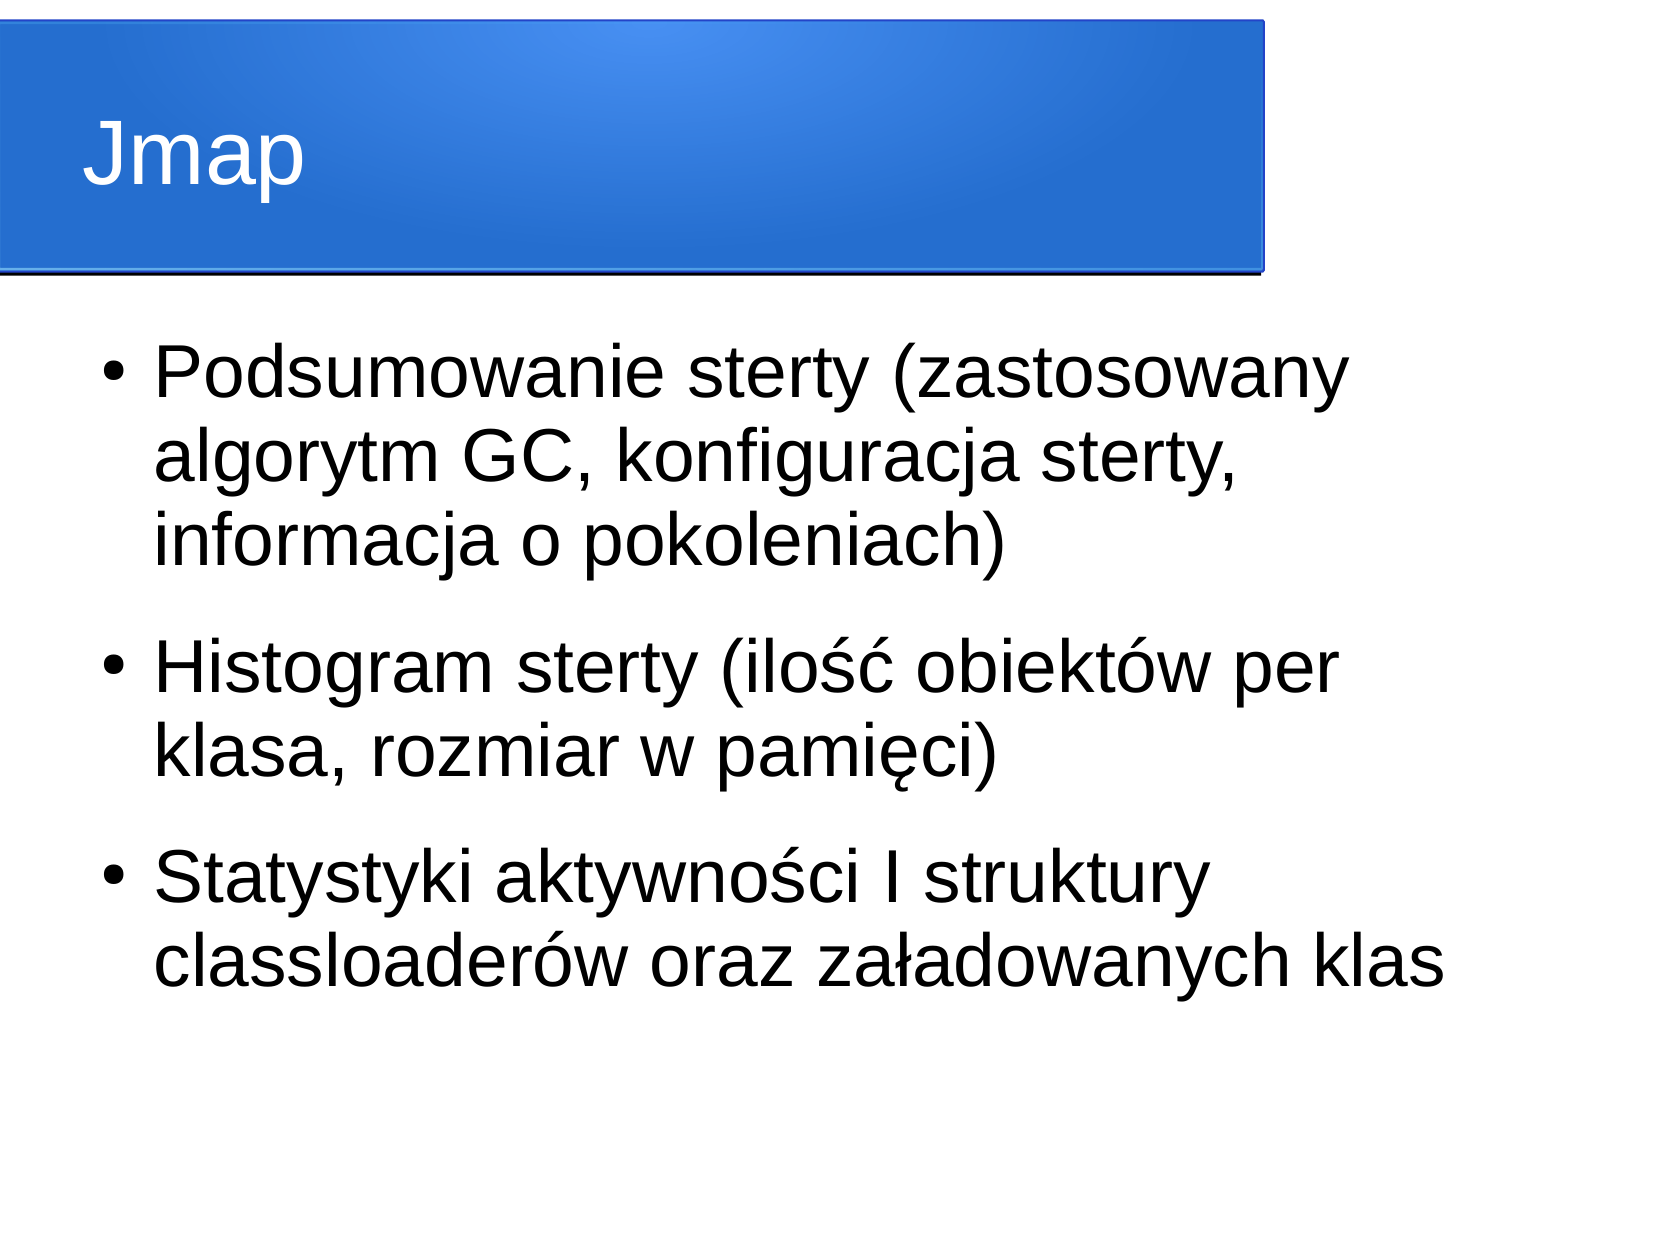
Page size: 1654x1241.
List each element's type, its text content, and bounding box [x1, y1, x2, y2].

title Jmap [82, 49, 1250, 257]
list Podsumowanie sterty (zastosowany algorytm GC, konfiguracja sterty, informacja o pokoleniach) Histogram sterty (ilość obiektów per klasa, rozmiar w pamięci) Statystyki aktywności I struktury classloaderów oraz załadowanych klas [82, 330, 1538, 1050]
